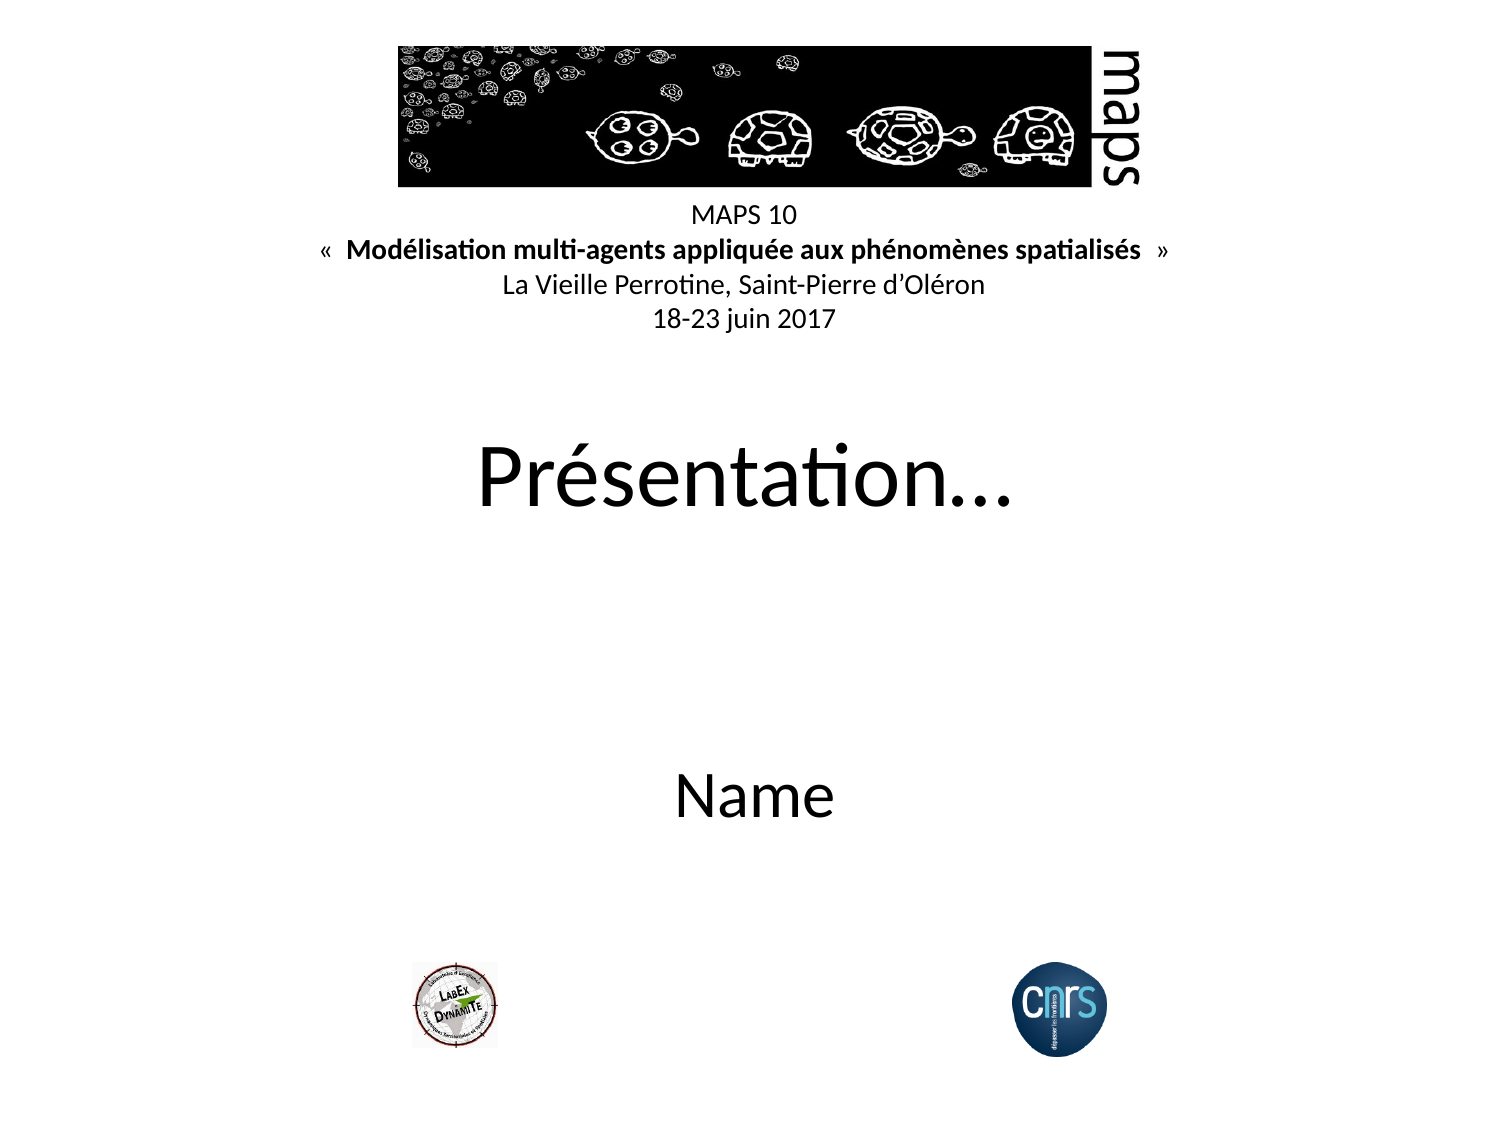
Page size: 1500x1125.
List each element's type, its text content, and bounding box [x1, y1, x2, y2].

picture [1012, 962, 1107, 1057]
text_box MAPS 10 « Modélisation multi-agents appliquée aux phénomènes spatialisés » La Vieille Perrotine, Saint-Pierre d’Oléron 18-23 juin 2017 [269, 187, 1219, 329]
text_box Name [230, 744, 1280, 888]
picture [412, 962, 498, 1048]
text_box Présentation… [118, 349, 1393, 591]
picture [398, 46, 1149, 187]
